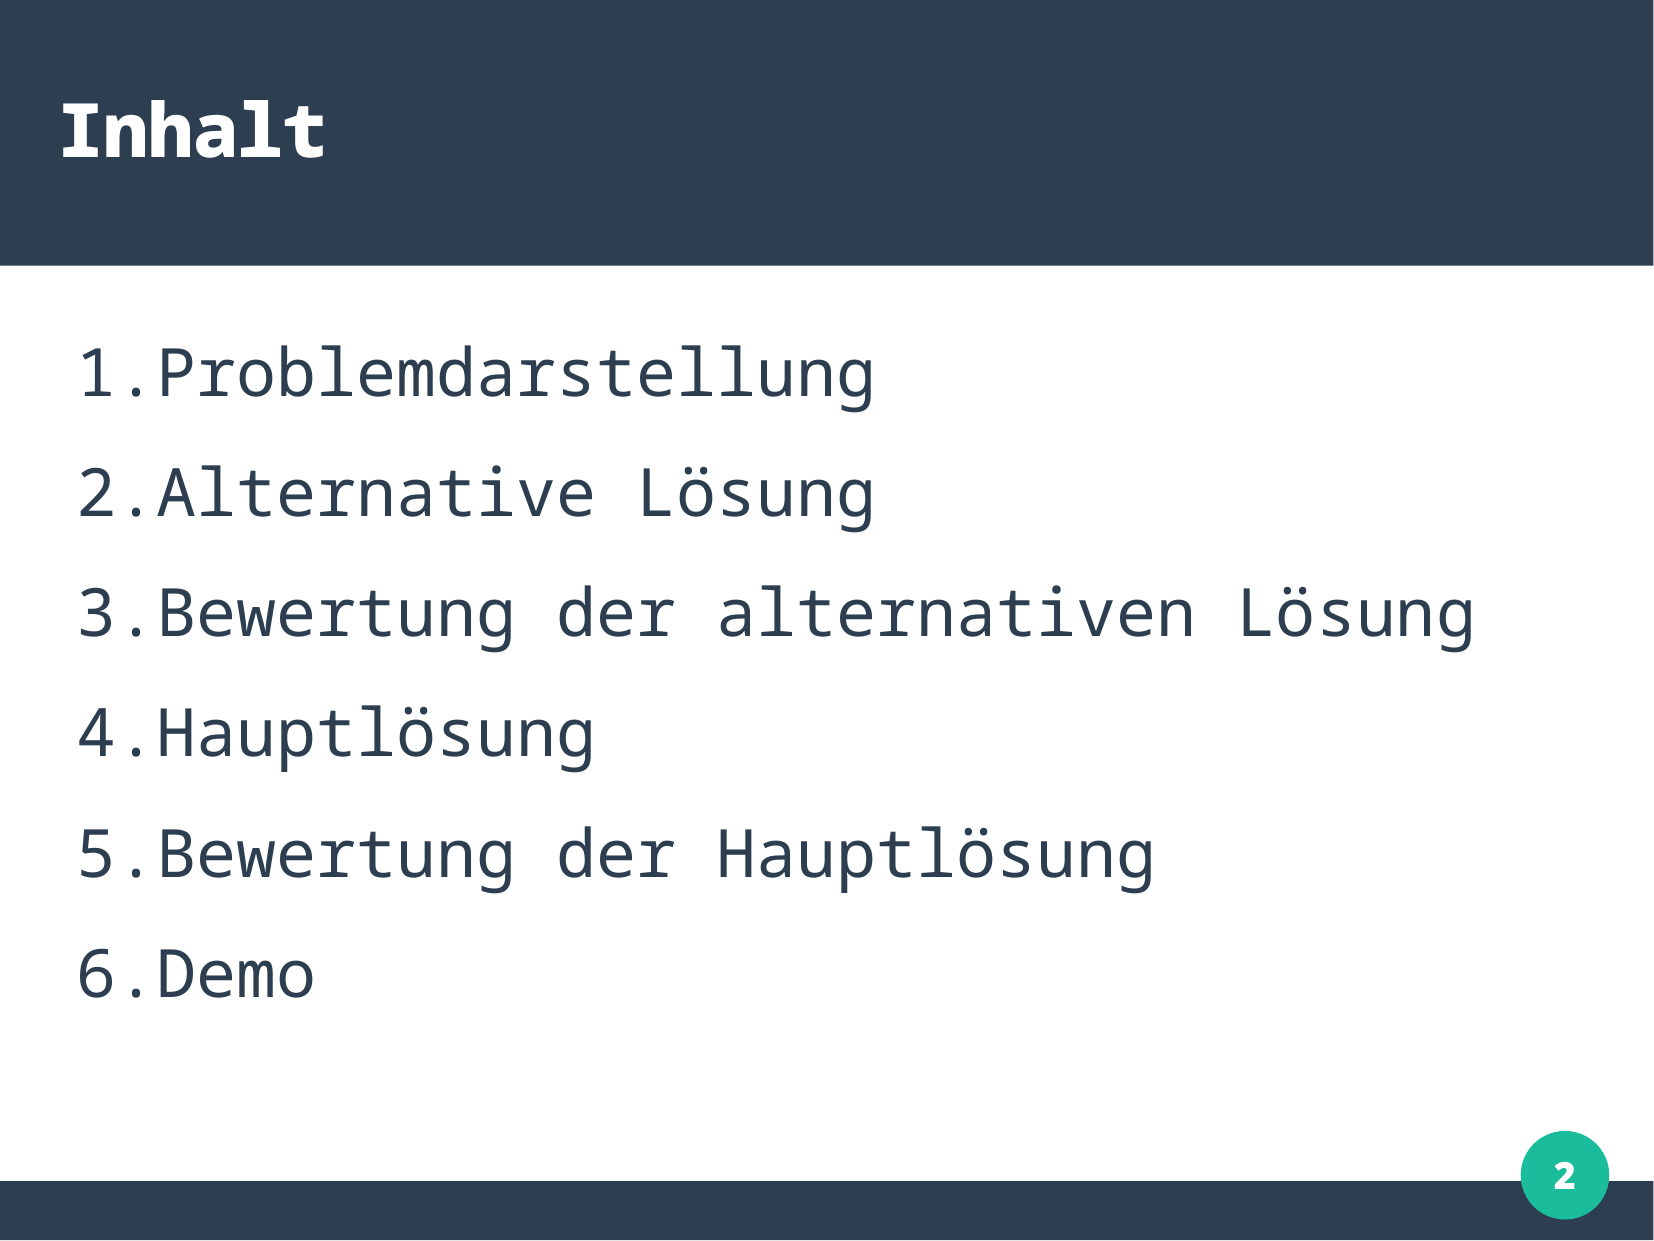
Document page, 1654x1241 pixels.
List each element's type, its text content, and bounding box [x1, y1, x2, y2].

list Problemdarstellung Alternative Lösung Bewertung der alternativen Lösung Hauptlösung Bewertung der Hauptlösung Demo [59, 324, 1595, 1152]
title Inhalt [59, 49, 1595, 207]
